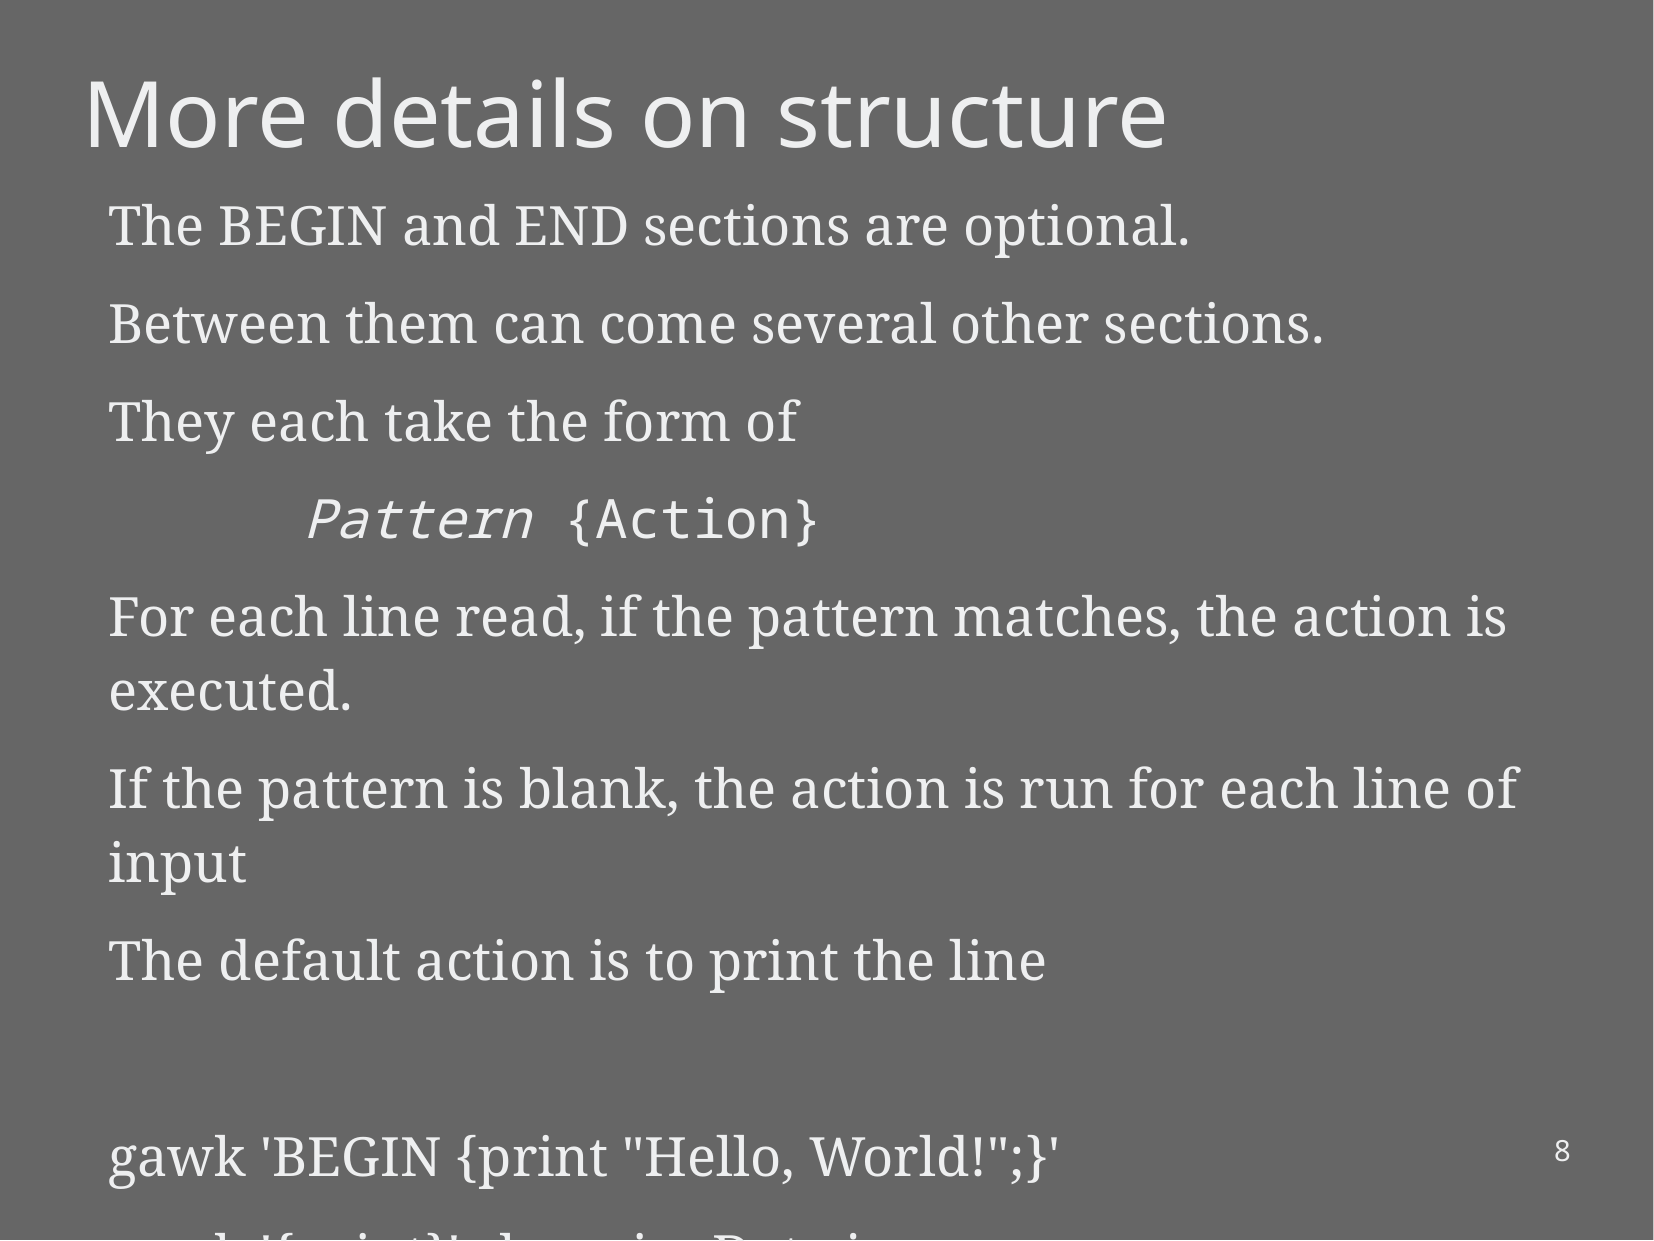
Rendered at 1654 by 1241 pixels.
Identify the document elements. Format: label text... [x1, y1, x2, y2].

list The BEGIN and END sections are optional. Between them can come several other sections. They each take the form of Pattern {Action} For each line read, if the pattern matches, the action is executed. If the pattern is blank, the action is run for each line of input The default action is to print the line gawk 'BEGIN {print "Hello, World!";}' gawk '{print}' shoppingData.json gawk '$0' shoppingData.json [37, 187, 1654, 1126]
title More details on structure [82, 37, 1571, 187]
